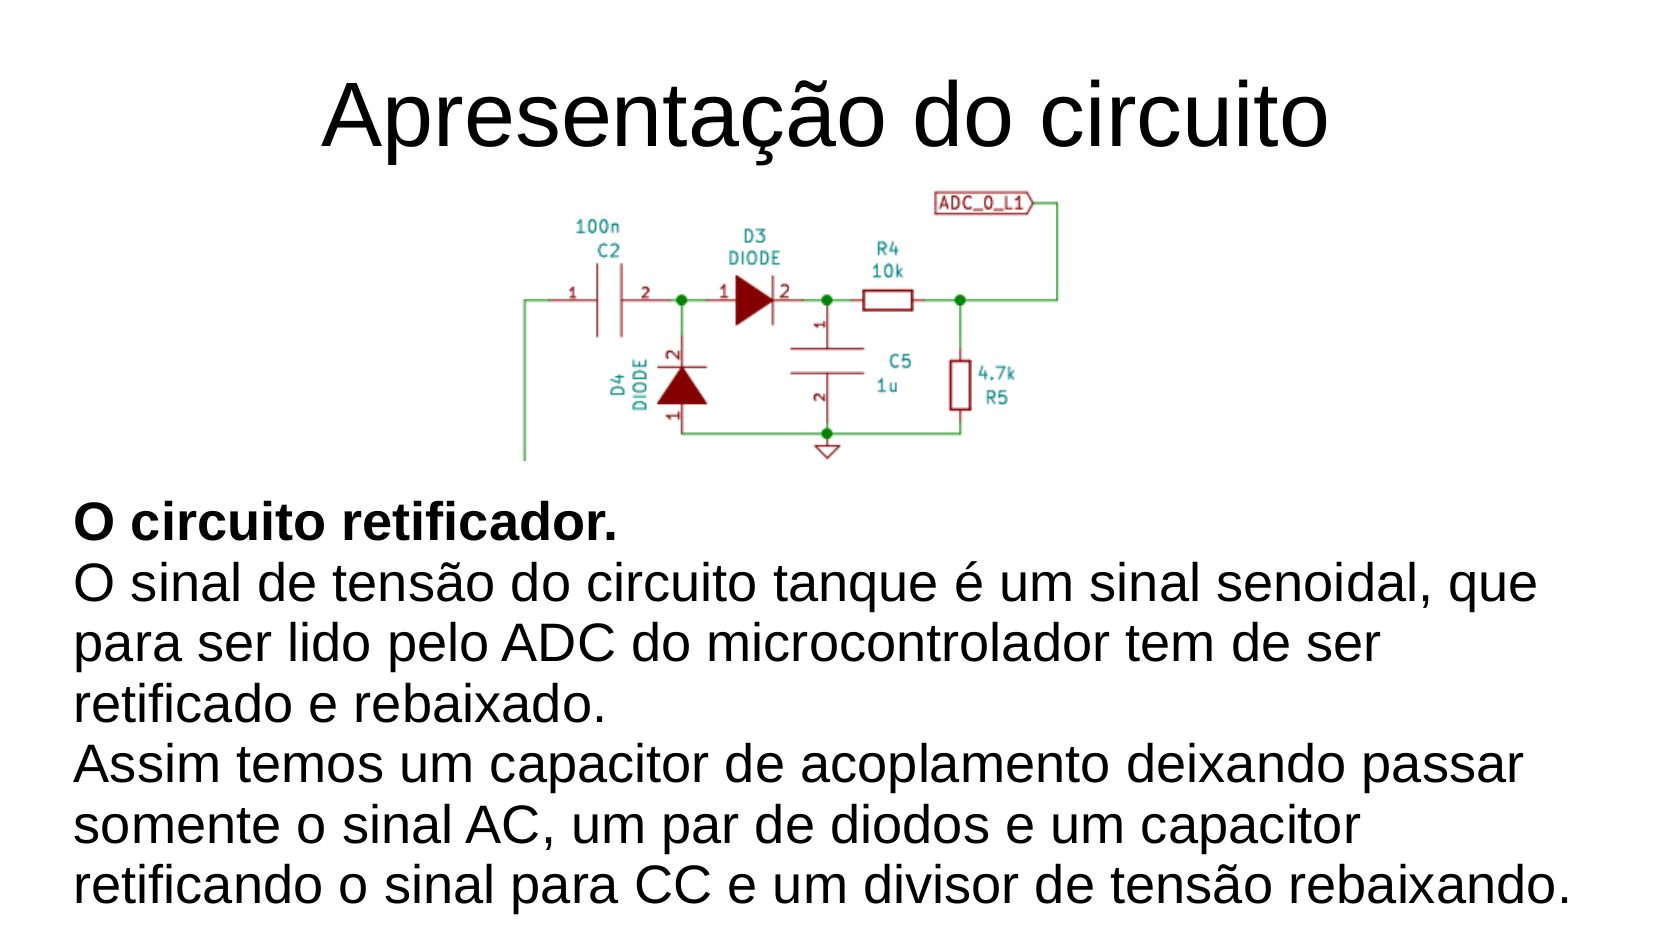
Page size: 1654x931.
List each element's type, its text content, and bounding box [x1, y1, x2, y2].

title Apresentação do circuito [82, 37, 1571, 193]
text_box O circuito retificador. O sinal de tensão do circuito tanque é um sinal senoidal, que para ser lido pelo ADC do microcontrolador tem de ser retificado e rebaixado. Assim temos um capacitor de acoplamento deixando passar somente o sinal AC, um par de diodos e um capacitor retificando o sinal para CC e um divisor de tensão rebaixando. [59, 484, 1607, 931]
picture [484, 166, 1094, 461]
